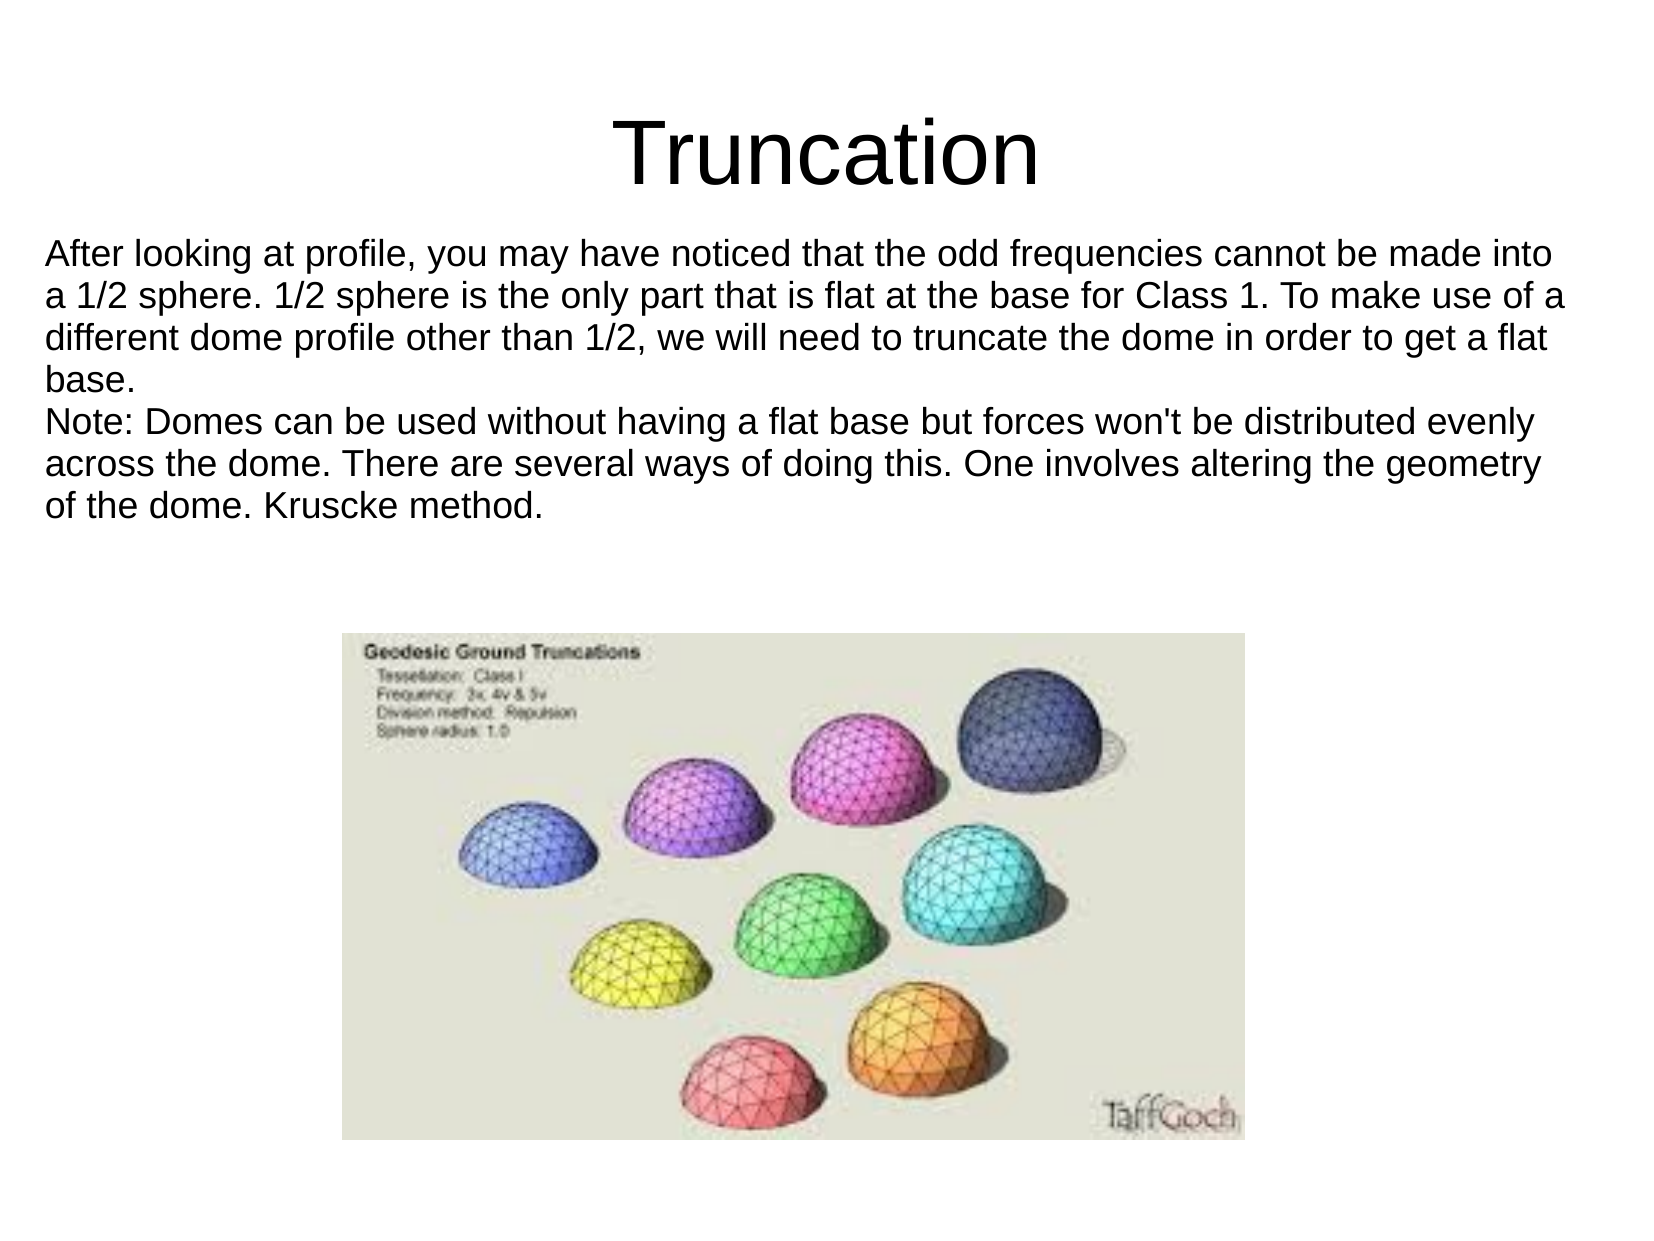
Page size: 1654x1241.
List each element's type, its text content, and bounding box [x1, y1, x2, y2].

picture [342, 633, 1245, 1140]
title Truncation [82, 49, 1571, 225]
text_box After looking at profile, you may have noticed that the odd frequencies cannot be made into a 1/2 sphere. 1/2 sphere is the only part that is flat at the base for Class 1. To make use of a different dome profile other than 1/2, we will need to truncate the dome in order to get a flat base. Note: Domes can be used without having a flat base but forces won't be distributed evenly across the dome. There are several ways of doing this. One involves altering the geometry of the dome. Kruscke method. [30, 225, 1591, 535]
